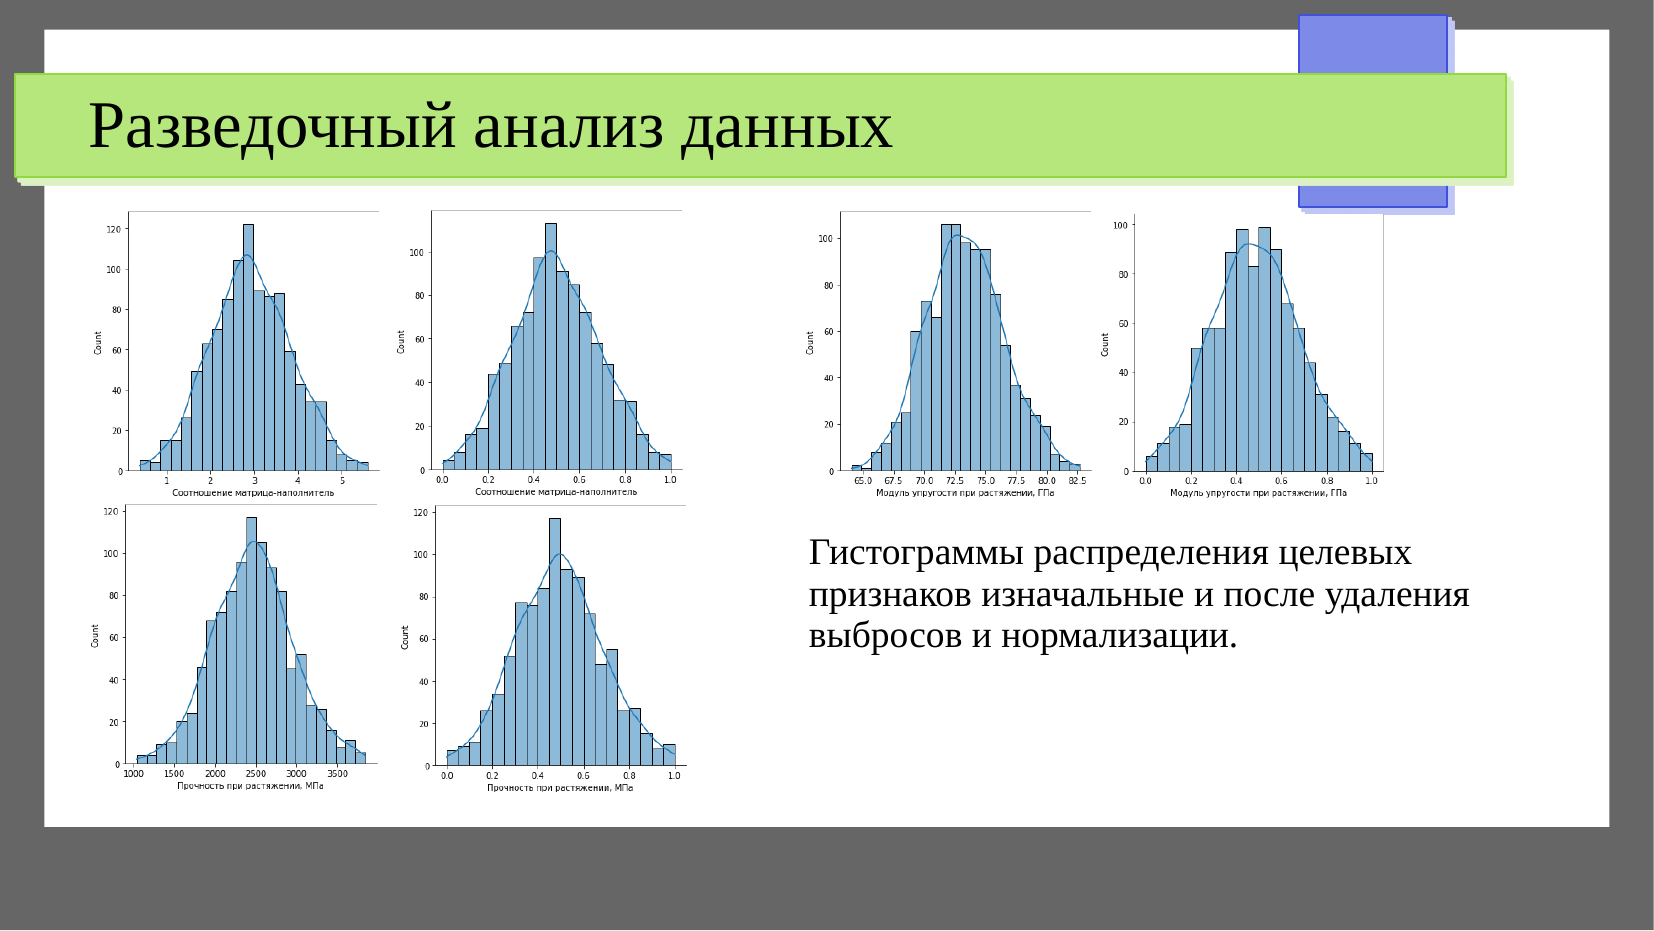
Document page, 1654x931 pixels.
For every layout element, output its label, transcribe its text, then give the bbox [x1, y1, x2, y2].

title Разведочный анализ данных [88, 73, 1506, 178]
picture [391, 205, 691, 797]
list Гистограммы распределения целевых признаков изначальные и после удаления выбросов и нормализации. [738, 531, 1536, 768]
picture [800, 206, 1388, 502]
picture [85, 206, 384, 795]
